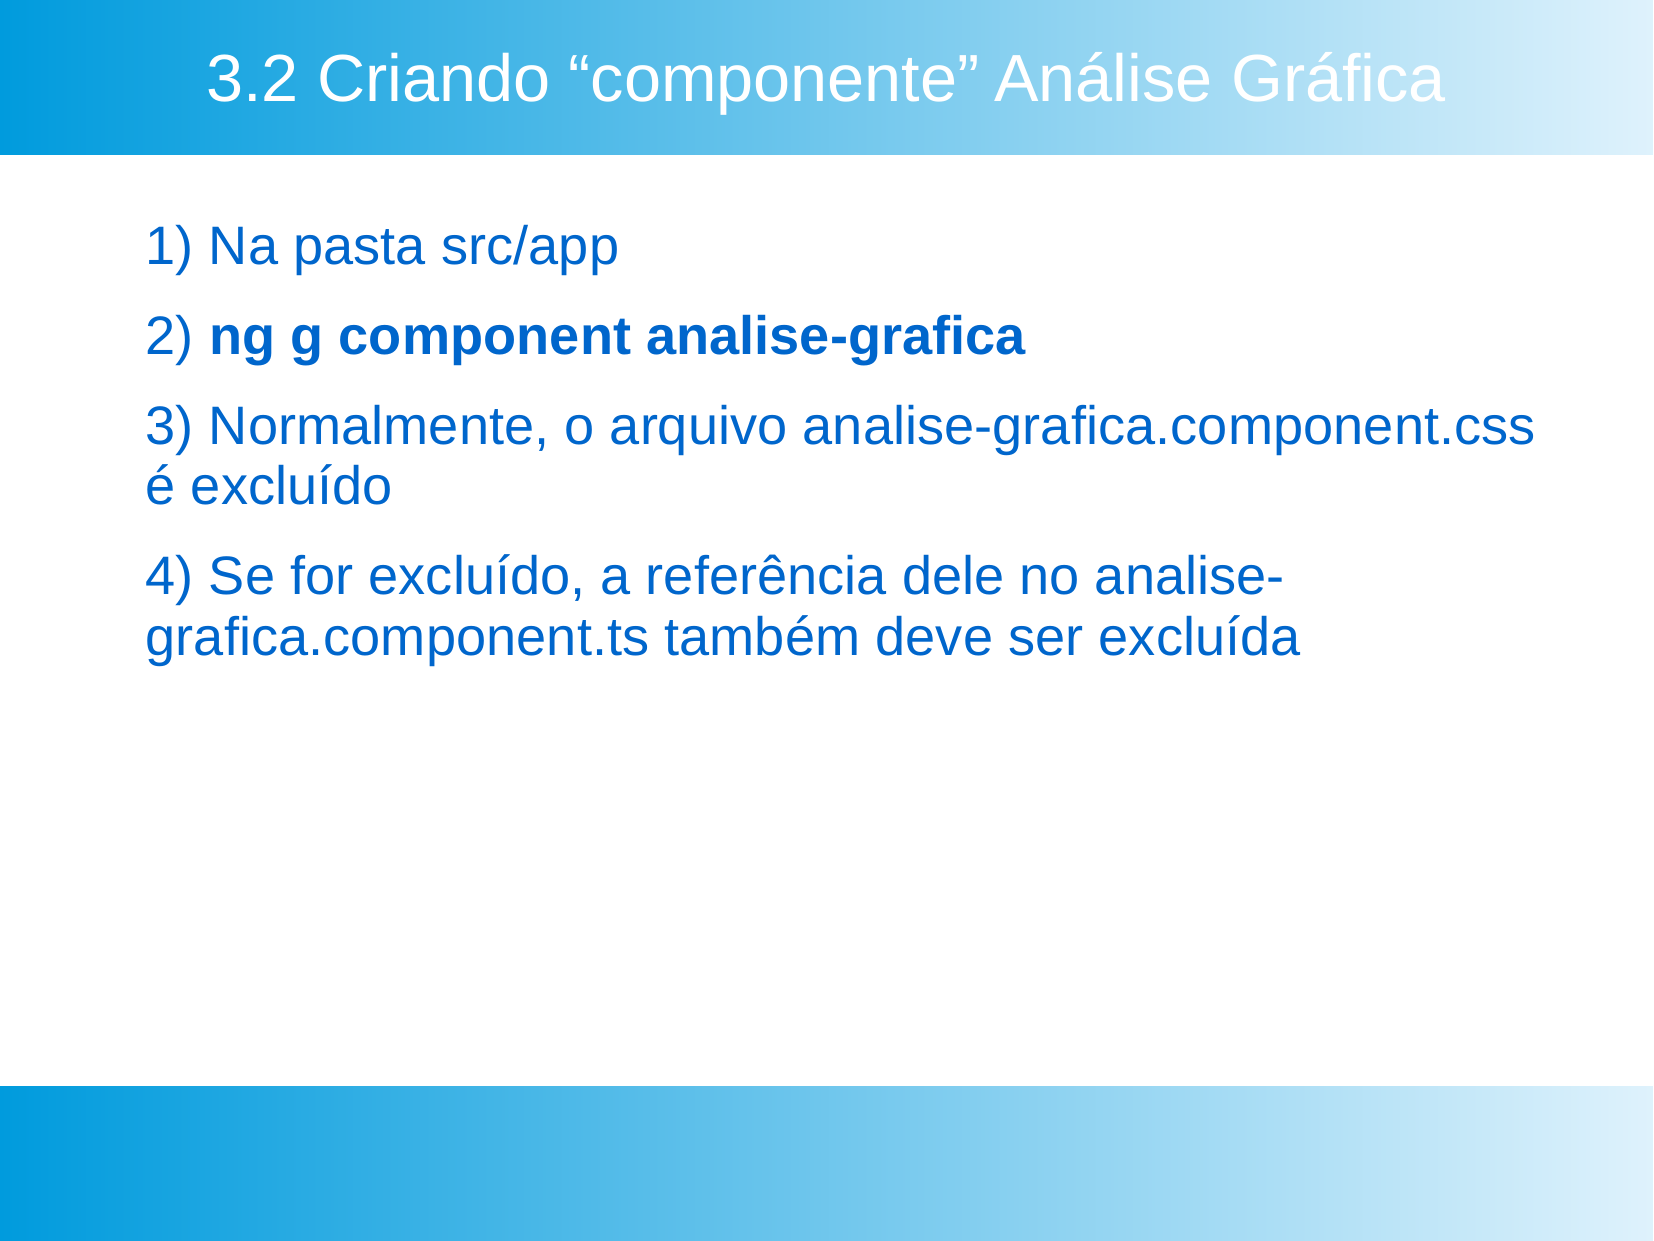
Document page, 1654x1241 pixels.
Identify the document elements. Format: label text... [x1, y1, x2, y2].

title 3.2 Criando “componente” Análise Gráfica [82, 25, 1571, 131]
list 1) Na pasta src/app 2) ng g component analise-grafica 3) Normalmente, o arquivo analise-grafica.component.css é excluído 4) Se for excluído, a referência dele no analise-grafica.component.ts também deve ser excluída [75, 215, 1564, 1036]
